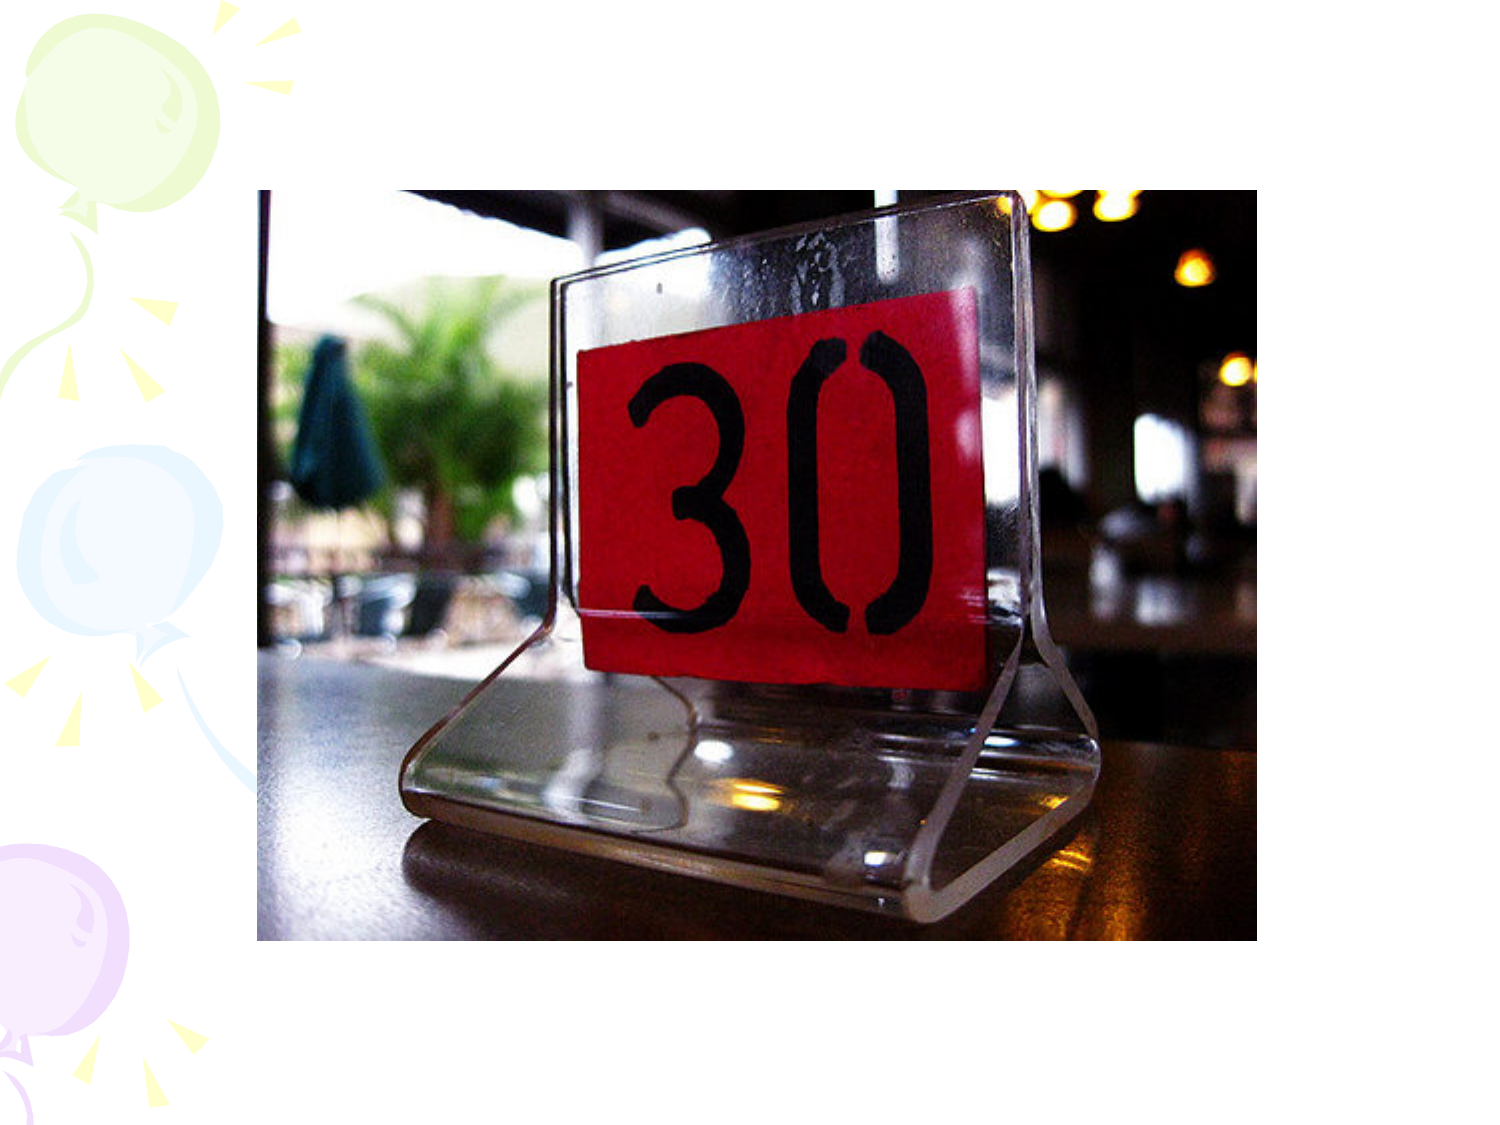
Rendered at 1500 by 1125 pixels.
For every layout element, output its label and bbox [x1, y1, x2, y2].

picture [257, 190, 1257, 941]
